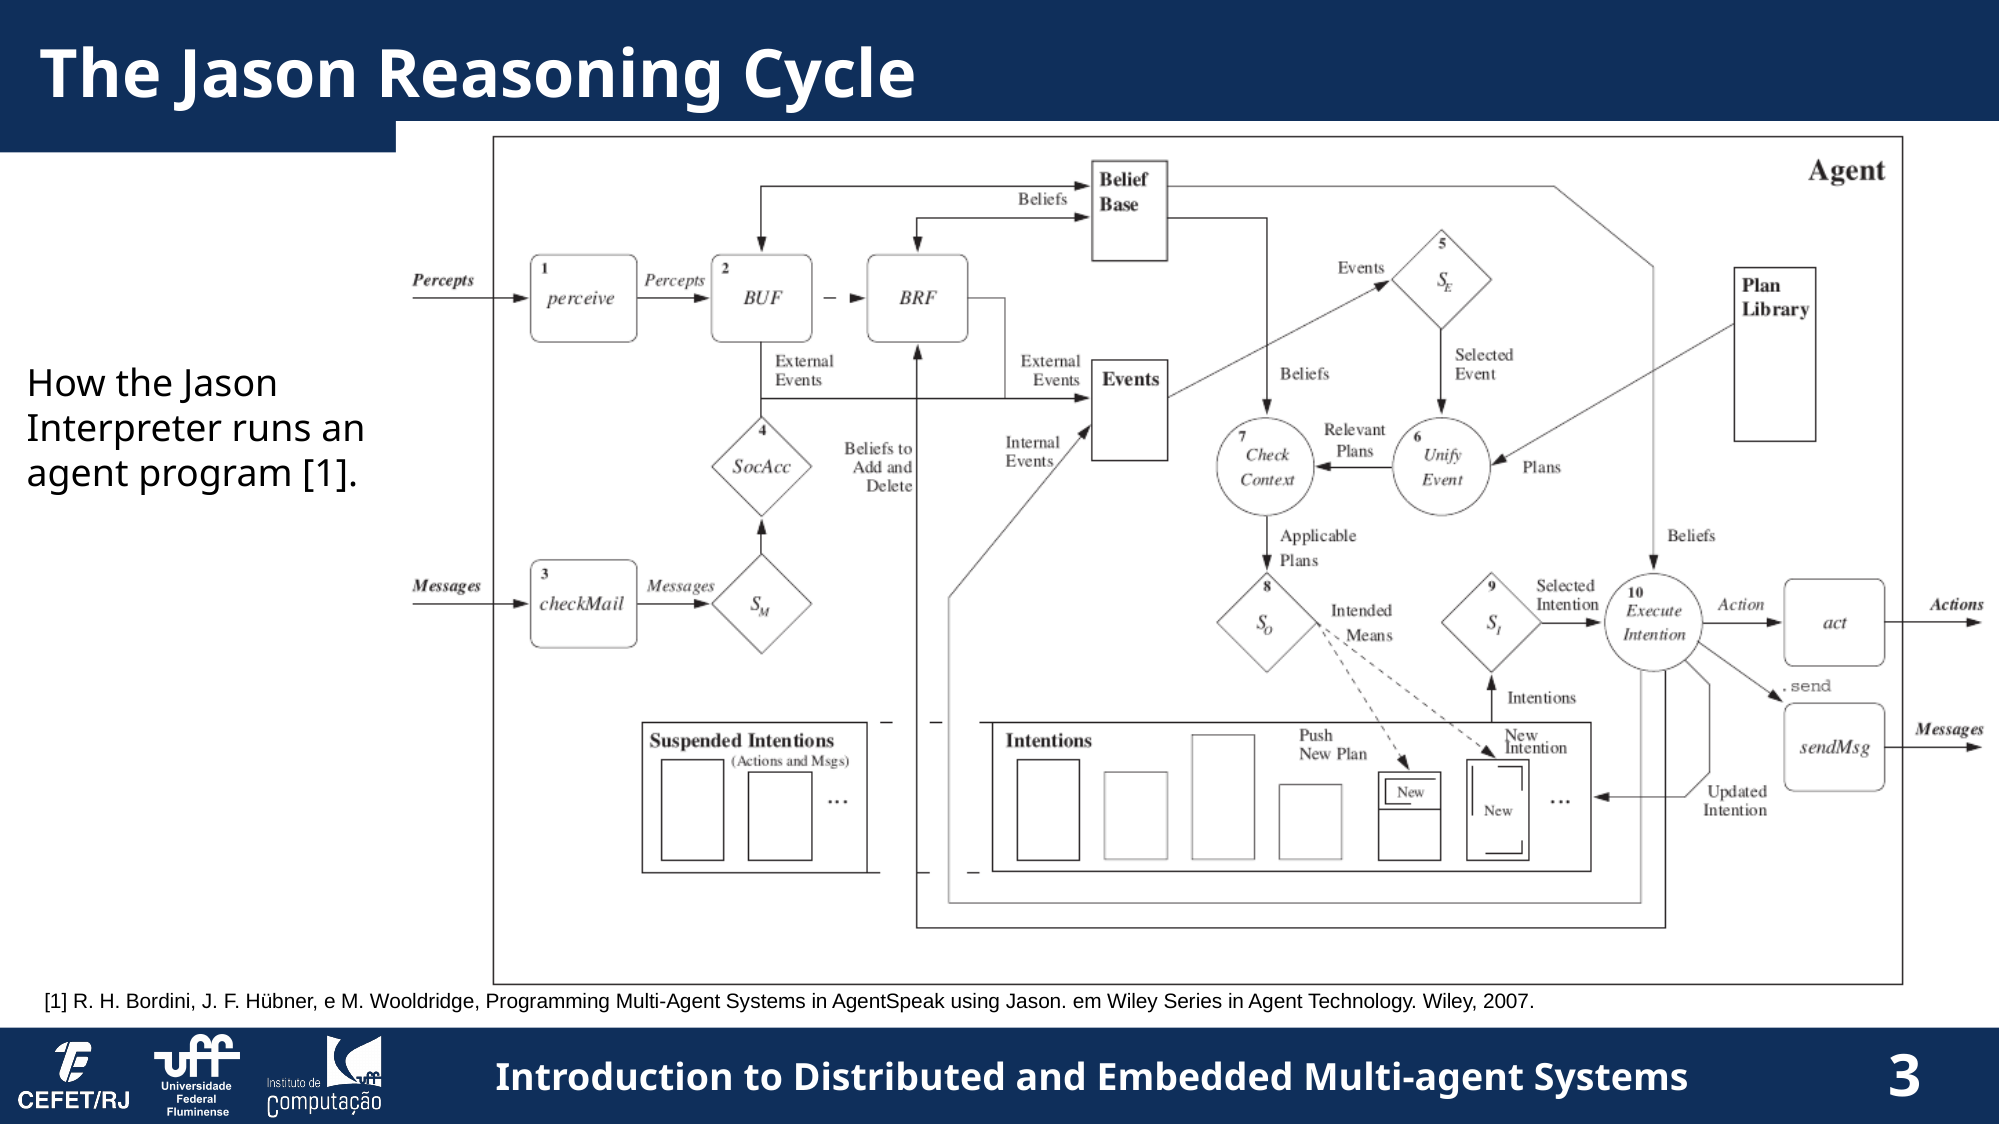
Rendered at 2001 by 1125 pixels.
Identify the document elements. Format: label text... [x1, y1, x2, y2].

picture [153, 1033, 241, 1121]
picture [395, 121, 2000, 987]
picture [265, 1033, 383, 1118]
picture [18, 1021, 129, 1125]
text_box [1] R. H. Bordini, J. F. Hübner, e M. Wooldridge, Programming Multi-Agent Systems in AgentSpeak using Jason. em Wiley Series in Agent Technology. Wiley, 2007. [29, 980, 1978, 1018]
text_box How the Jason Interpreter runs an agent program [1]. [11, 351, 425, 502]
text_box The Jason Reasoning Cycle [25, 23, 1999, 119]
